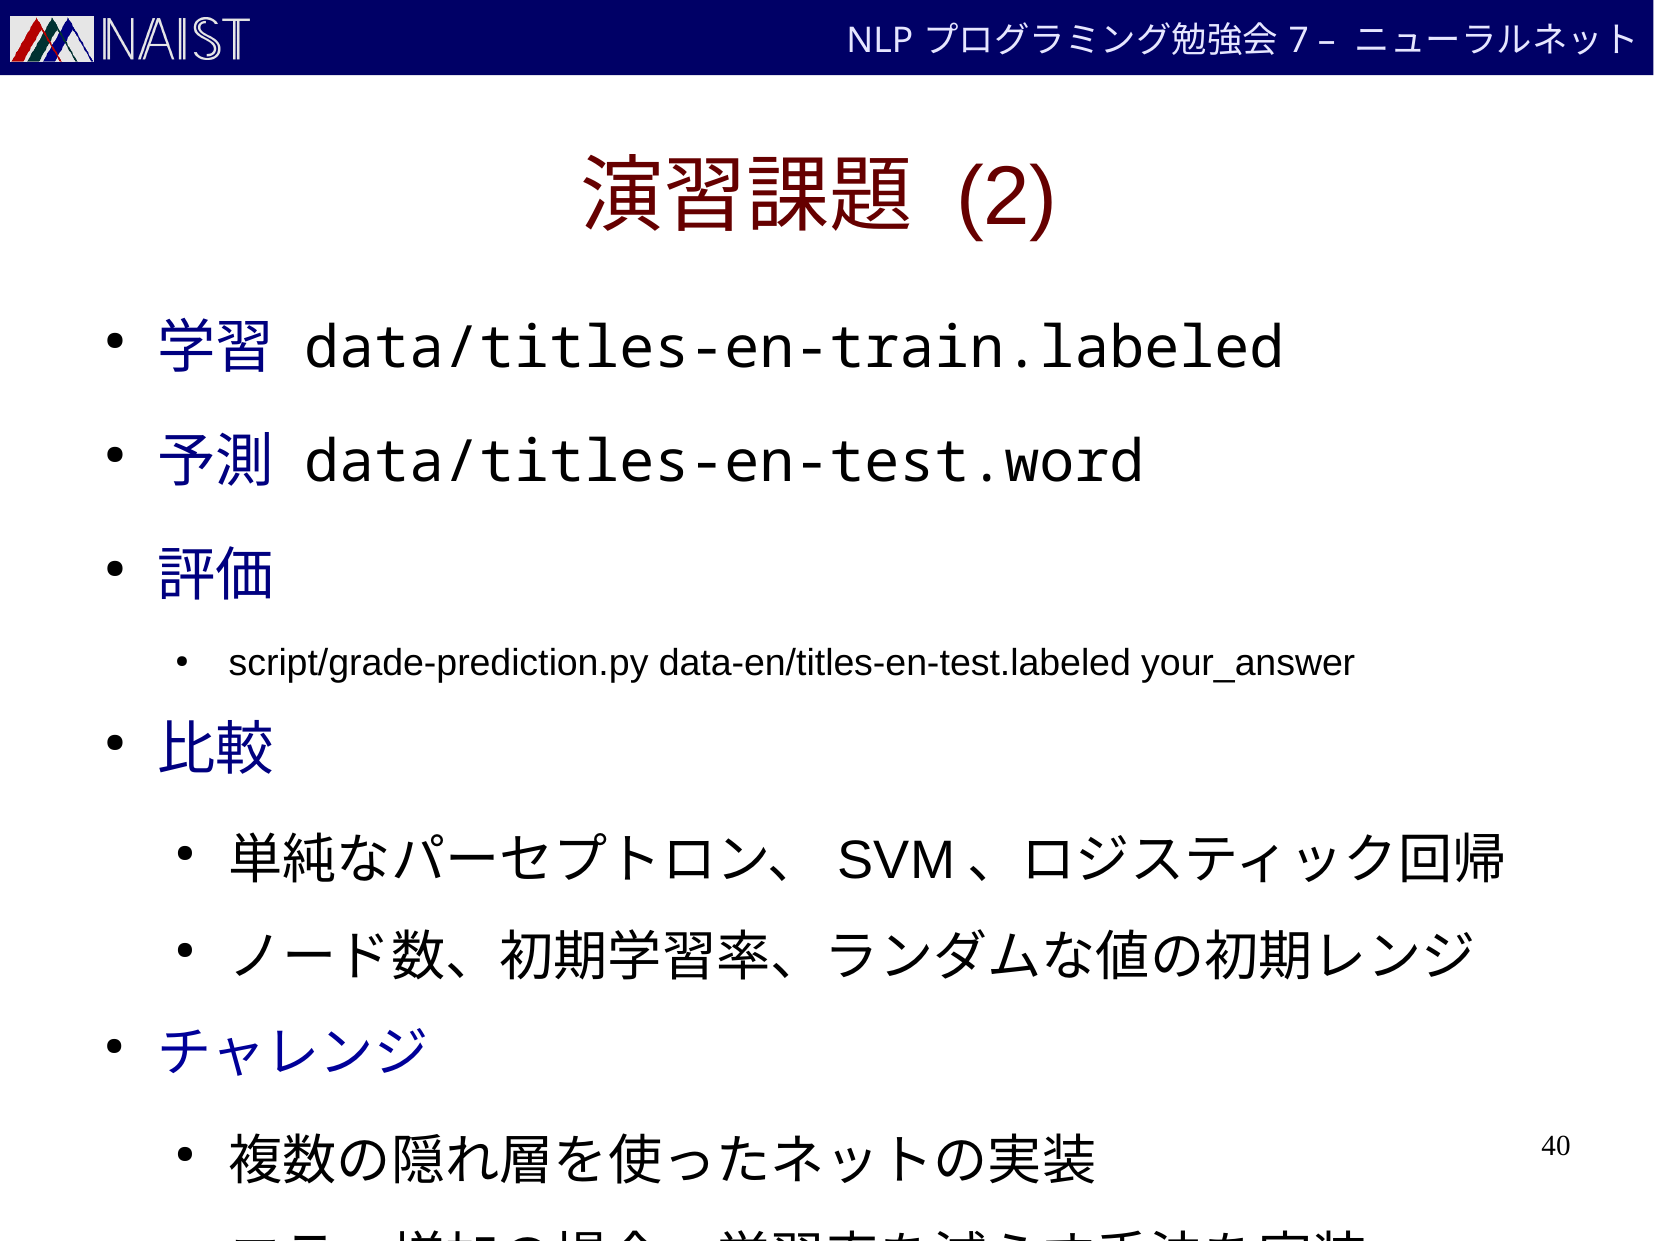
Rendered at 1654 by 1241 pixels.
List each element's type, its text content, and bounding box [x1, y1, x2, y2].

list 学習 data/titles-en-train.labeled 予測 data/titles-en-test.word 評価 script/grade-prediction.py data-en/titles-en-test.labeled your_answer 比較 単純なパーセプトロン、SVM、ロジスティック回帰 ノード数、初期学習率、ランダムな値の初期レンジ チャレンジ 複数の隠れ層を使ったネットの実装 エラー増加の場合、学習率を減らす手法を実装 [86, 300, 1576, 1134]
picture [10, 16, 94, 62]
picture [102, 17, 251, 60]
title 演習課題 (2) [75, 92, 1564, 285]
